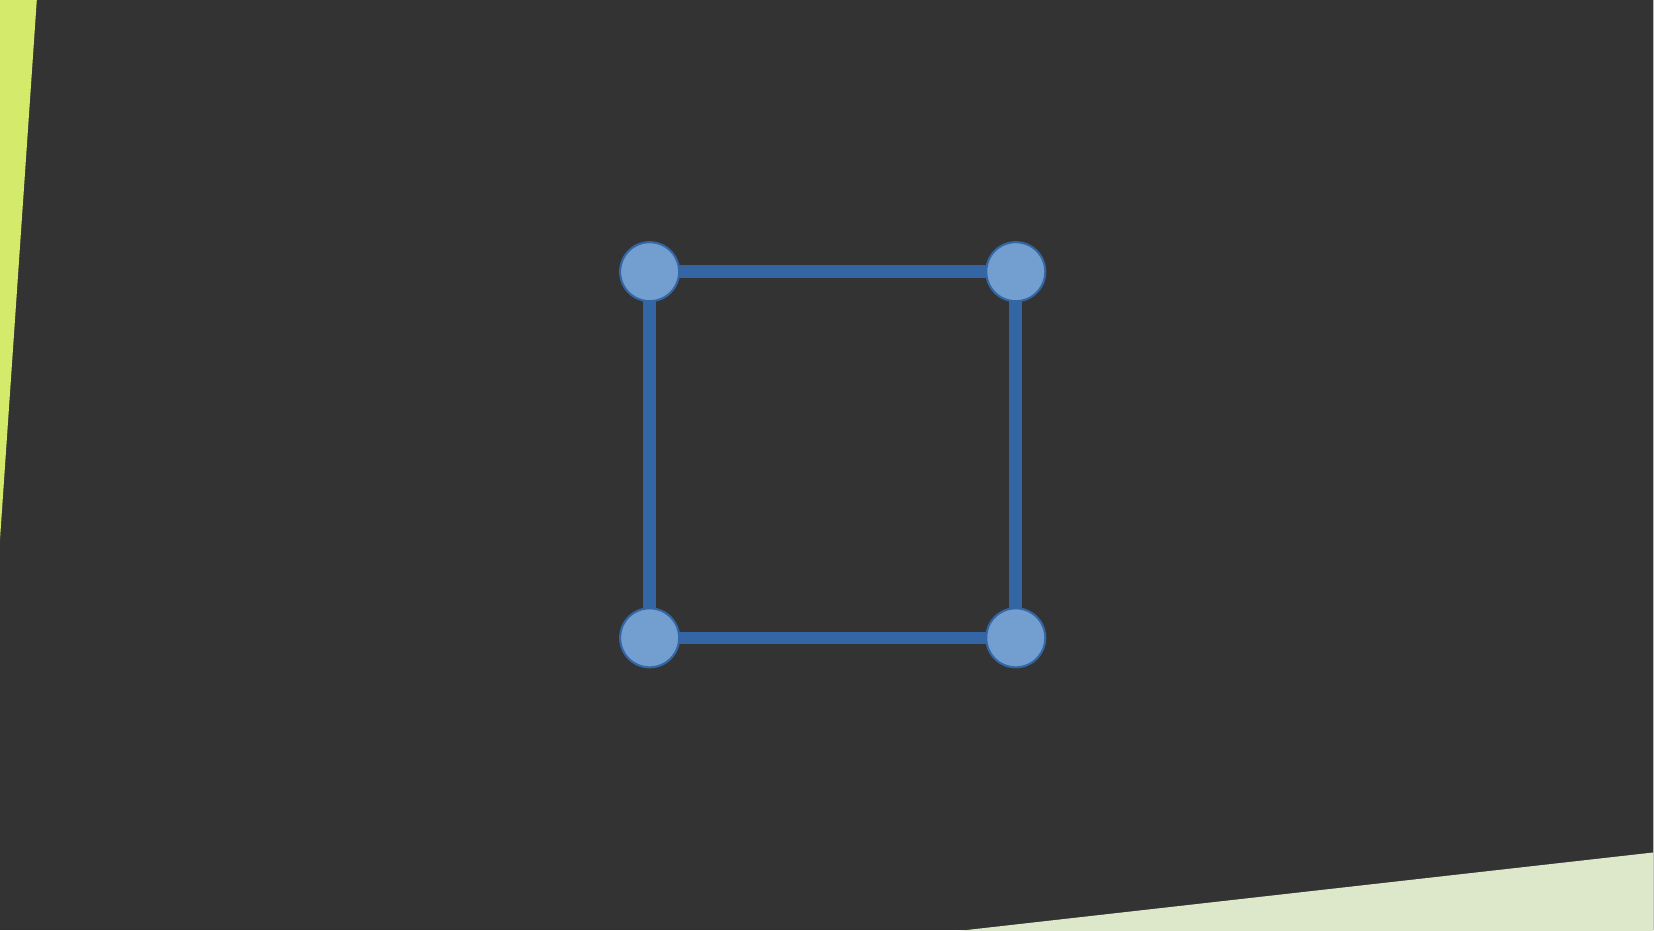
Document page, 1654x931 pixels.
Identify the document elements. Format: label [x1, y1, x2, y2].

text_box [957, 852, 1654, 931]
text_box [620, 242, 680, 302]
text_box [620, 608, 680, 668]
text_box [0, 0, 37, 540]
text_box [986, 608, 1046, 668]
text_box [986, 242, 1046, 302]
